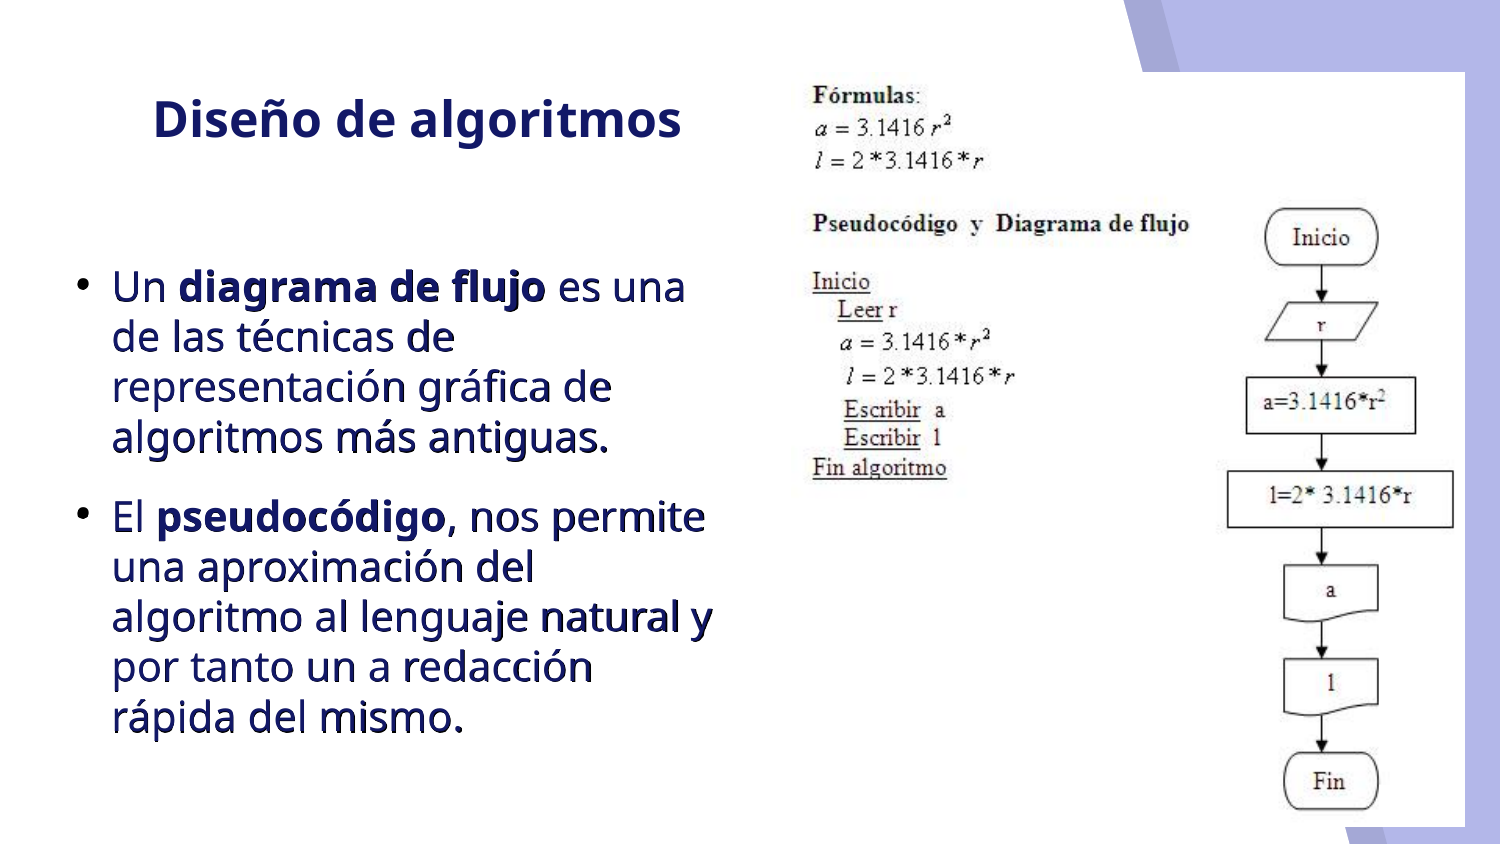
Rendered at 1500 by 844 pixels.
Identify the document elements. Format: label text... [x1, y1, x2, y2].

title Diseño de algoritmos [137, 82, 791, 163]
picture [791, 72, 1465, 827]
list Un diagrama de flujo es una de las técnicas de representación gráfica de algoritmos más antiguas. El pseudocódigo, nos permite una aproximación del algoritmo al lenguaje natural y por tanto un a redacción rápida del mismo. [60, 165, 745, 536]
